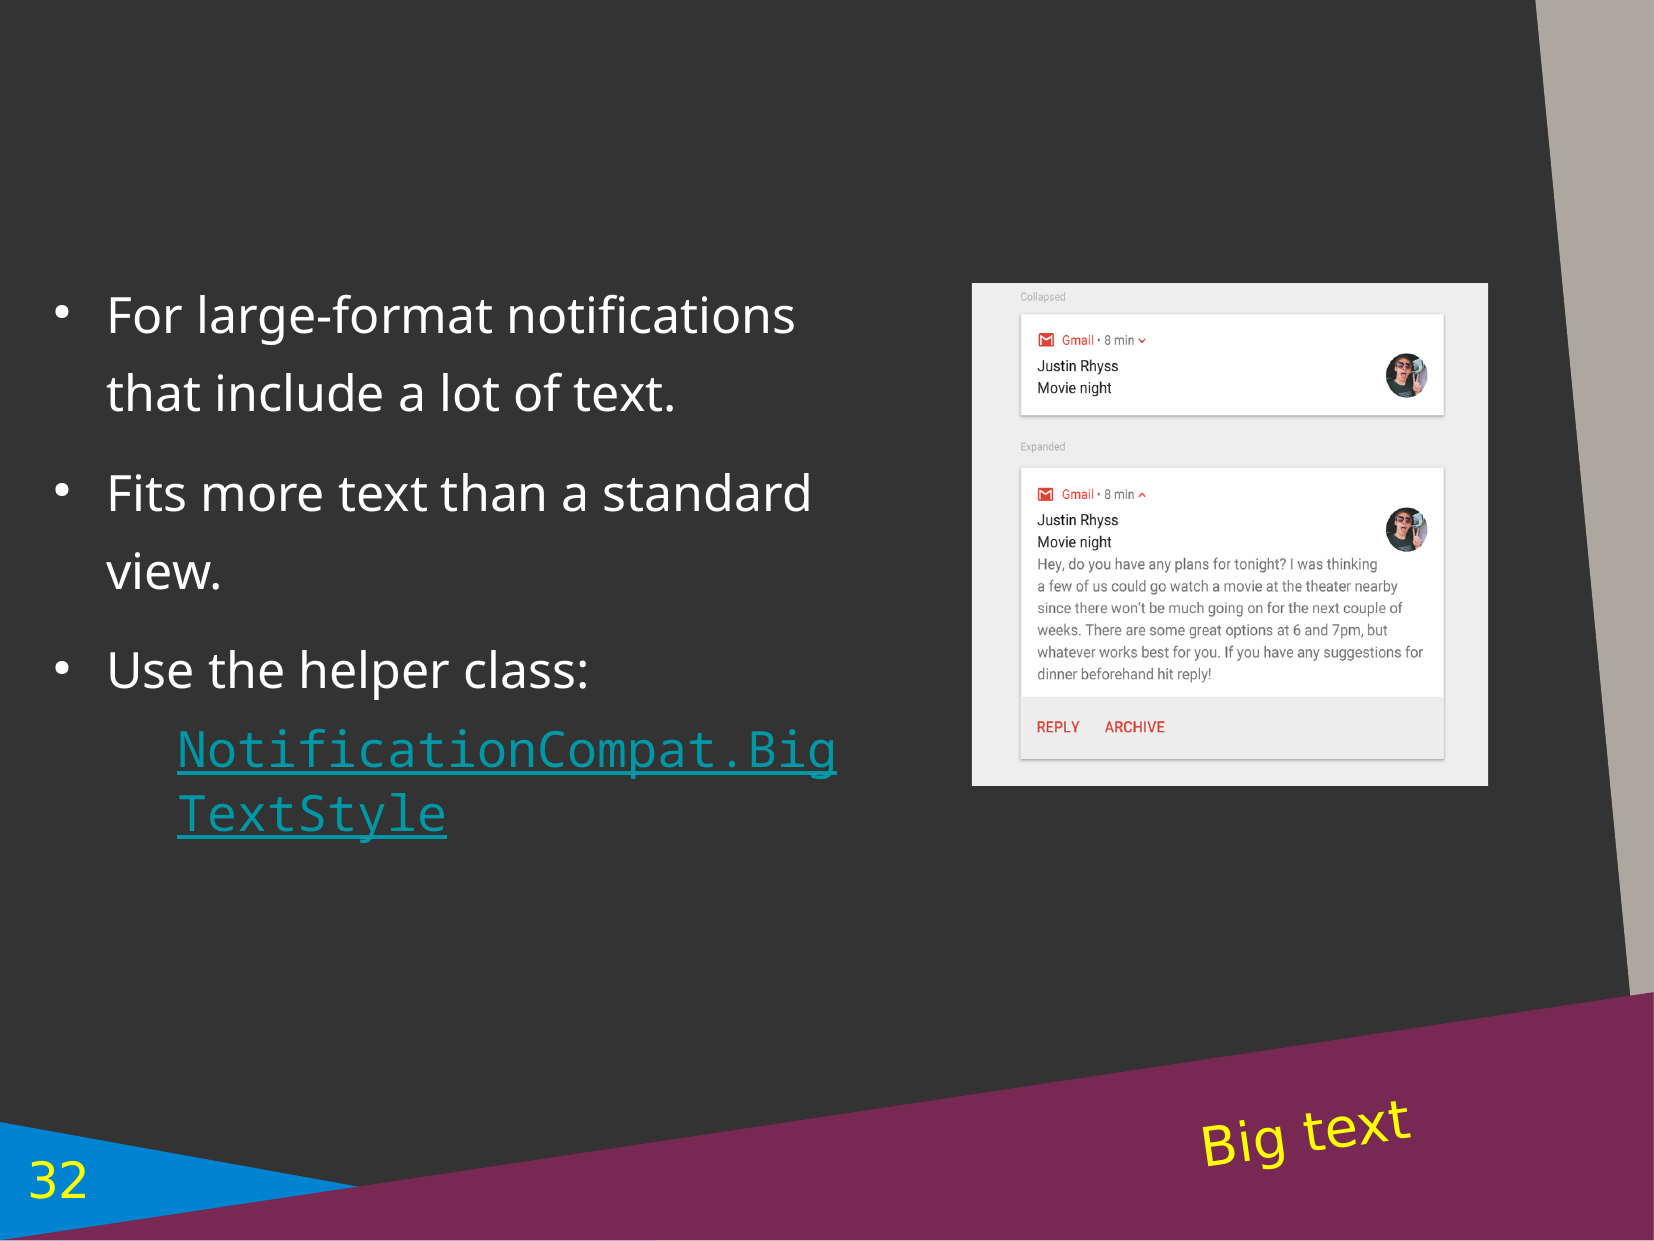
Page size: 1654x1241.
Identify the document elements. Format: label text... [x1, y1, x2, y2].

list For large-format notifications that include a lot of text. Fits more text than a standard view. Use the helper class: NotificationCompat.BigTextStyle [35, 59, 851, 993]
picture [971, 283, 1489, 786]
title Big text [956, 995, 1654, 1241]
